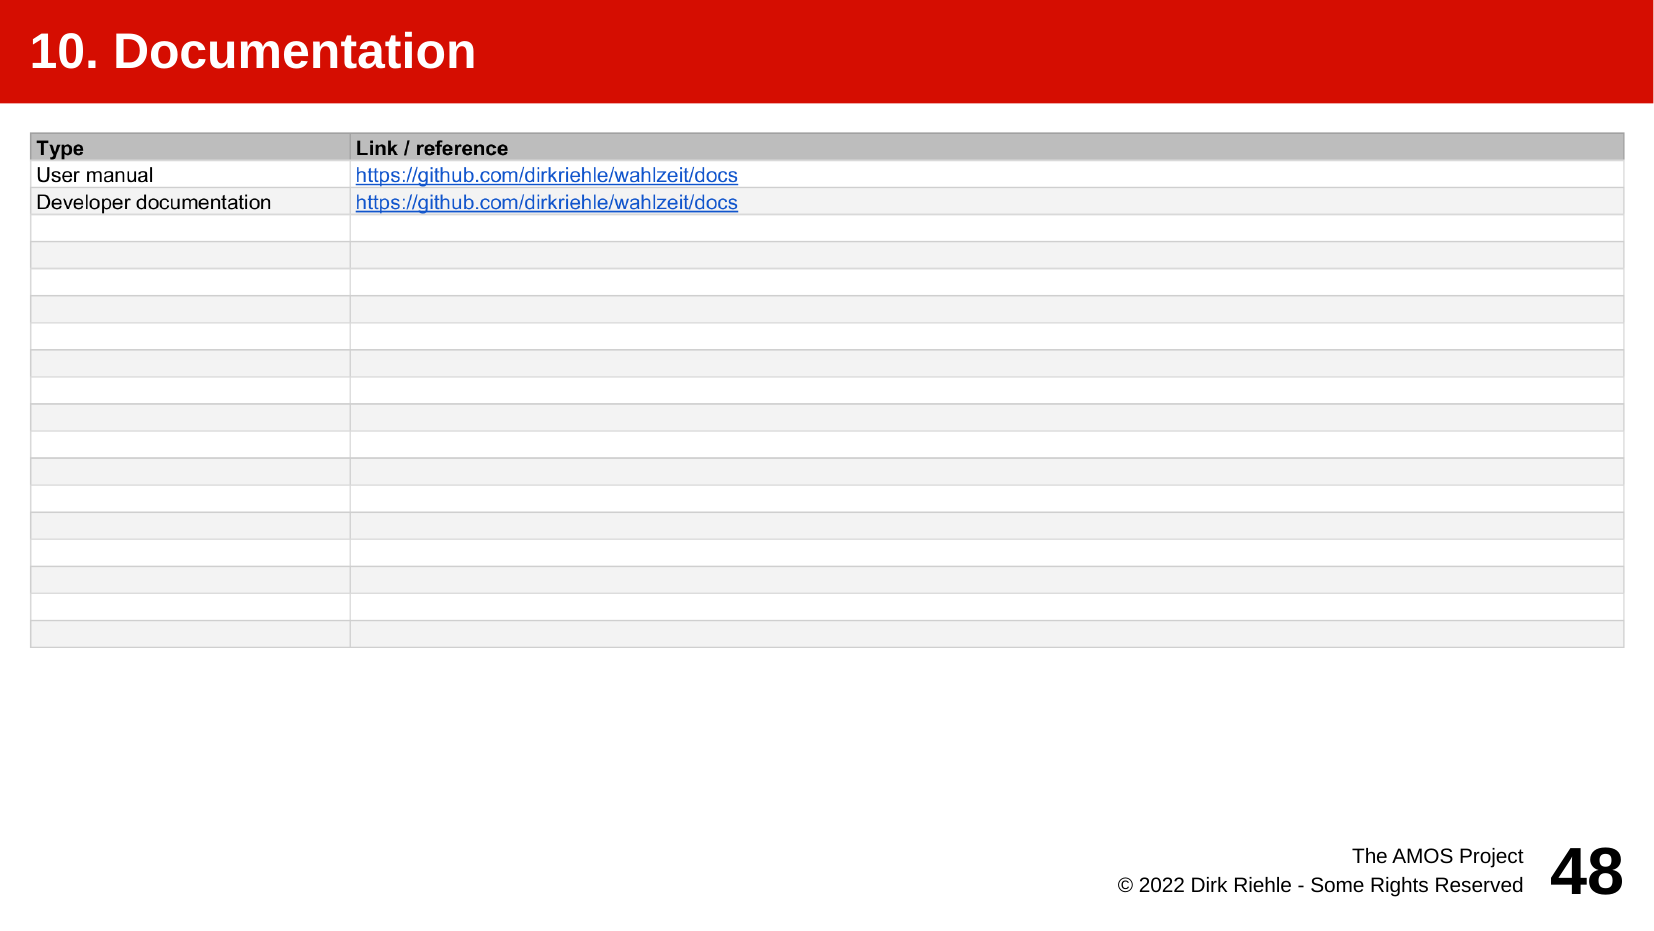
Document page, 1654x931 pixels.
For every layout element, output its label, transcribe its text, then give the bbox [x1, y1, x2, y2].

title 10. Documentation [0, 0, 1654, 104]
picture [29, 132, 1625, 648]
